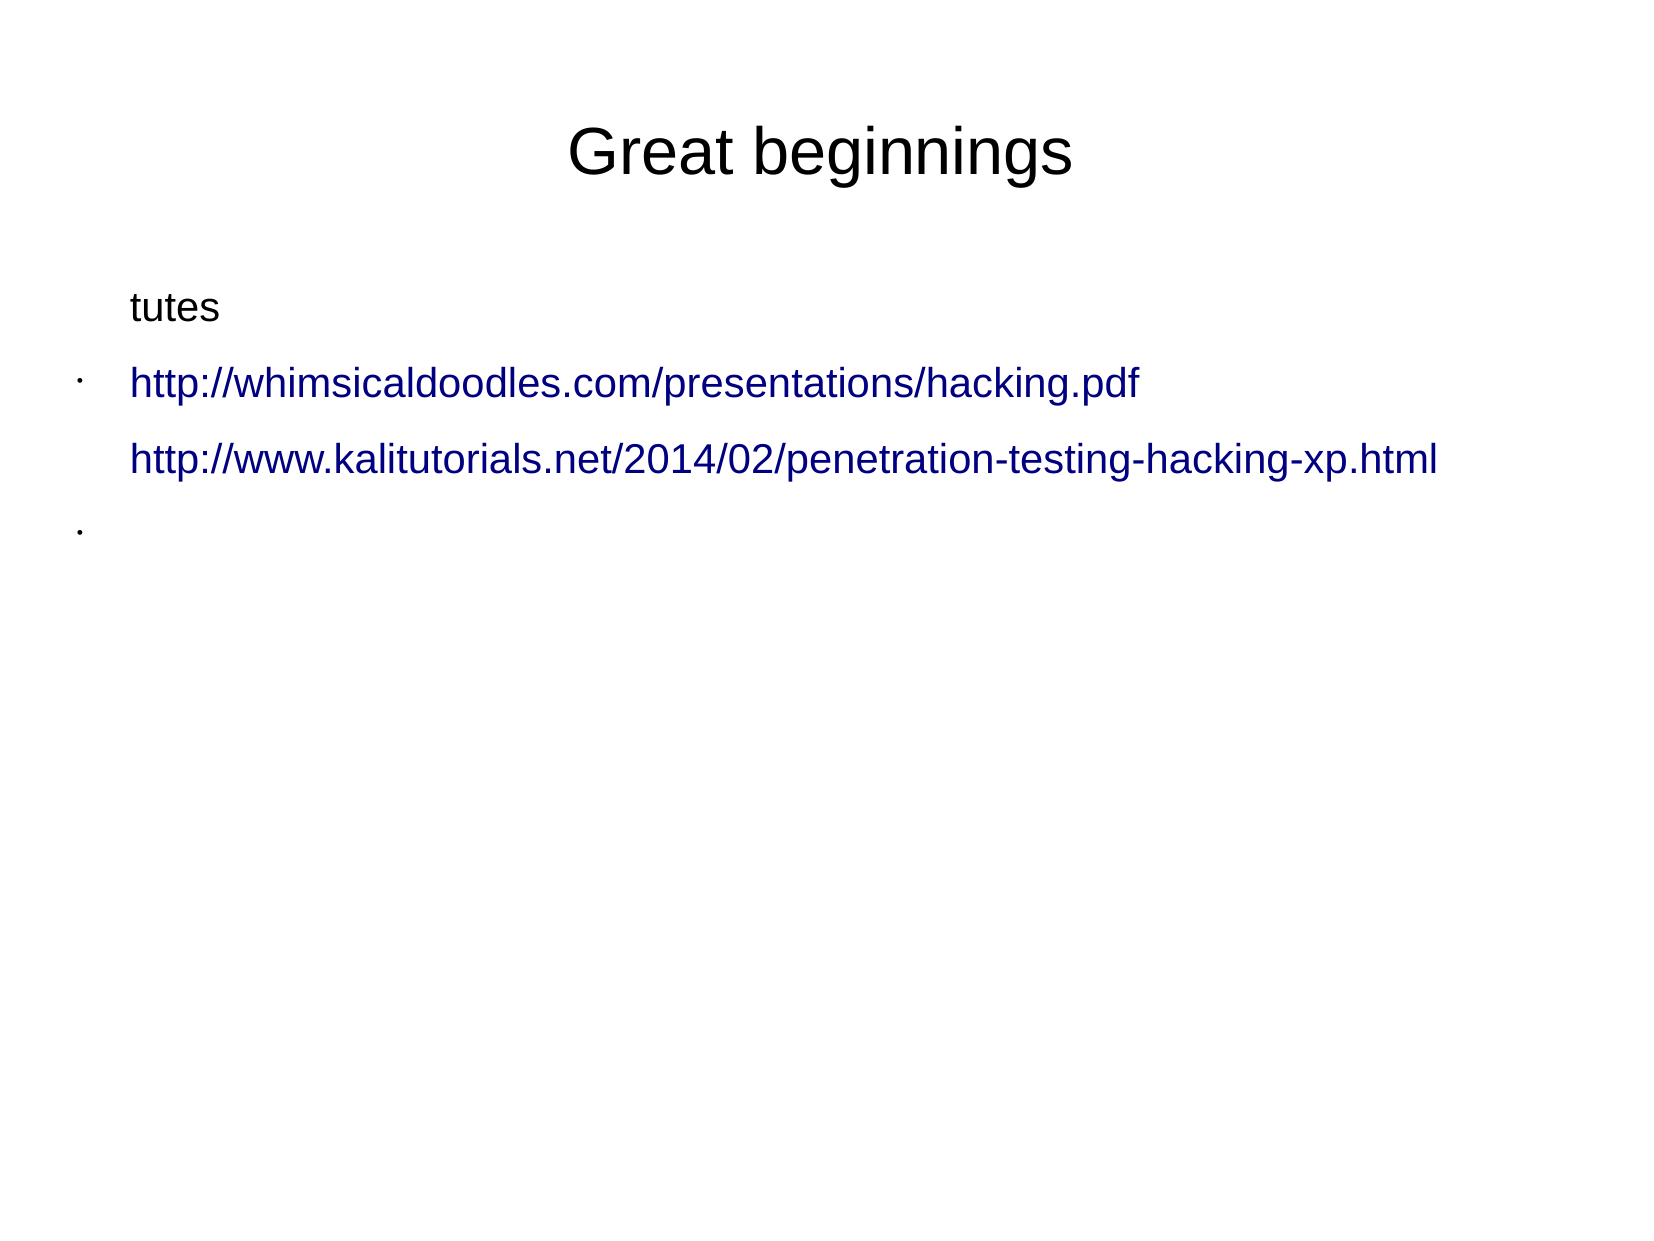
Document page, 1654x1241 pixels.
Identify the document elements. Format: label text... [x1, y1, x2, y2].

list tutes http://whimsicaldoodles.com/presentations/hacking.pdf http://www.kalitutorials.net/2014/02/penetration-testing-hacking-xp.html [59, 283, 1560, 1005]
title Great beginnings [70, 47, 1571, 255]
